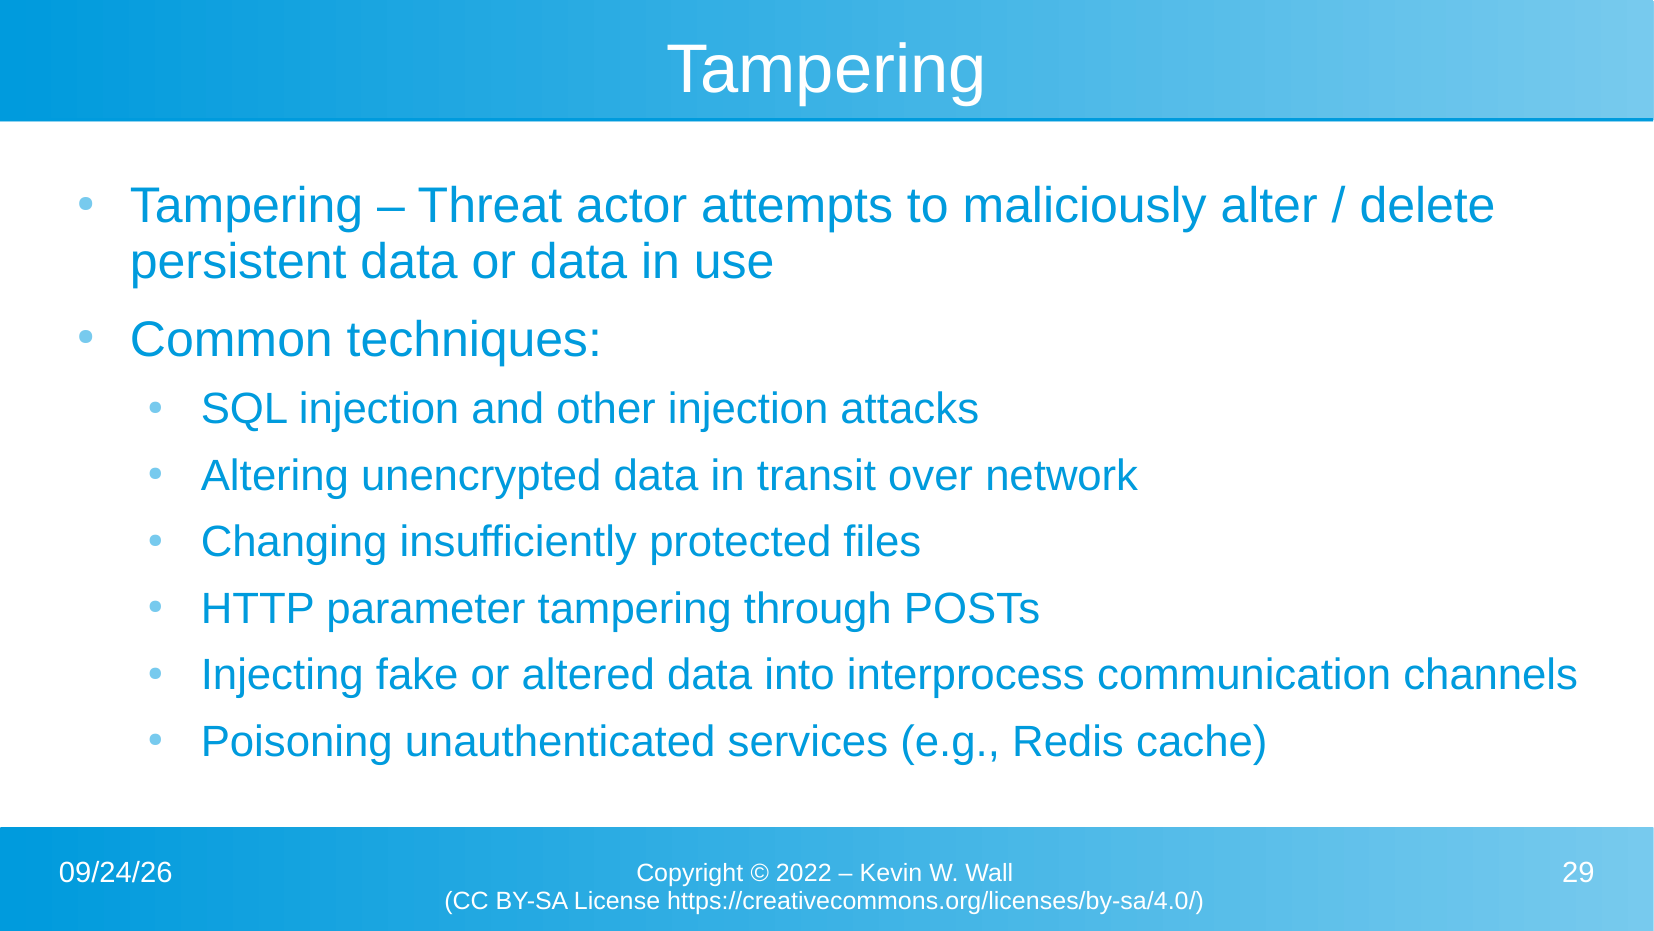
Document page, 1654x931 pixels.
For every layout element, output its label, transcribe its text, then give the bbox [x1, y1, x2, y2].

list Tampering – Threat actor attempts to maliciously alter / delete persistent data or data in use Common techniques: SQL injection and other injection attacks Altering unencrypted data in transit over network Changing insufficiently protected files HTTP parameter tampering through POSTs Injecting fake or altered data into interprocess communication channels Poisoning unauthenticated services (e.g., Redis cache) [59, 177, 1595, 768]
title Tampering [59, 29, 1595, 108]
